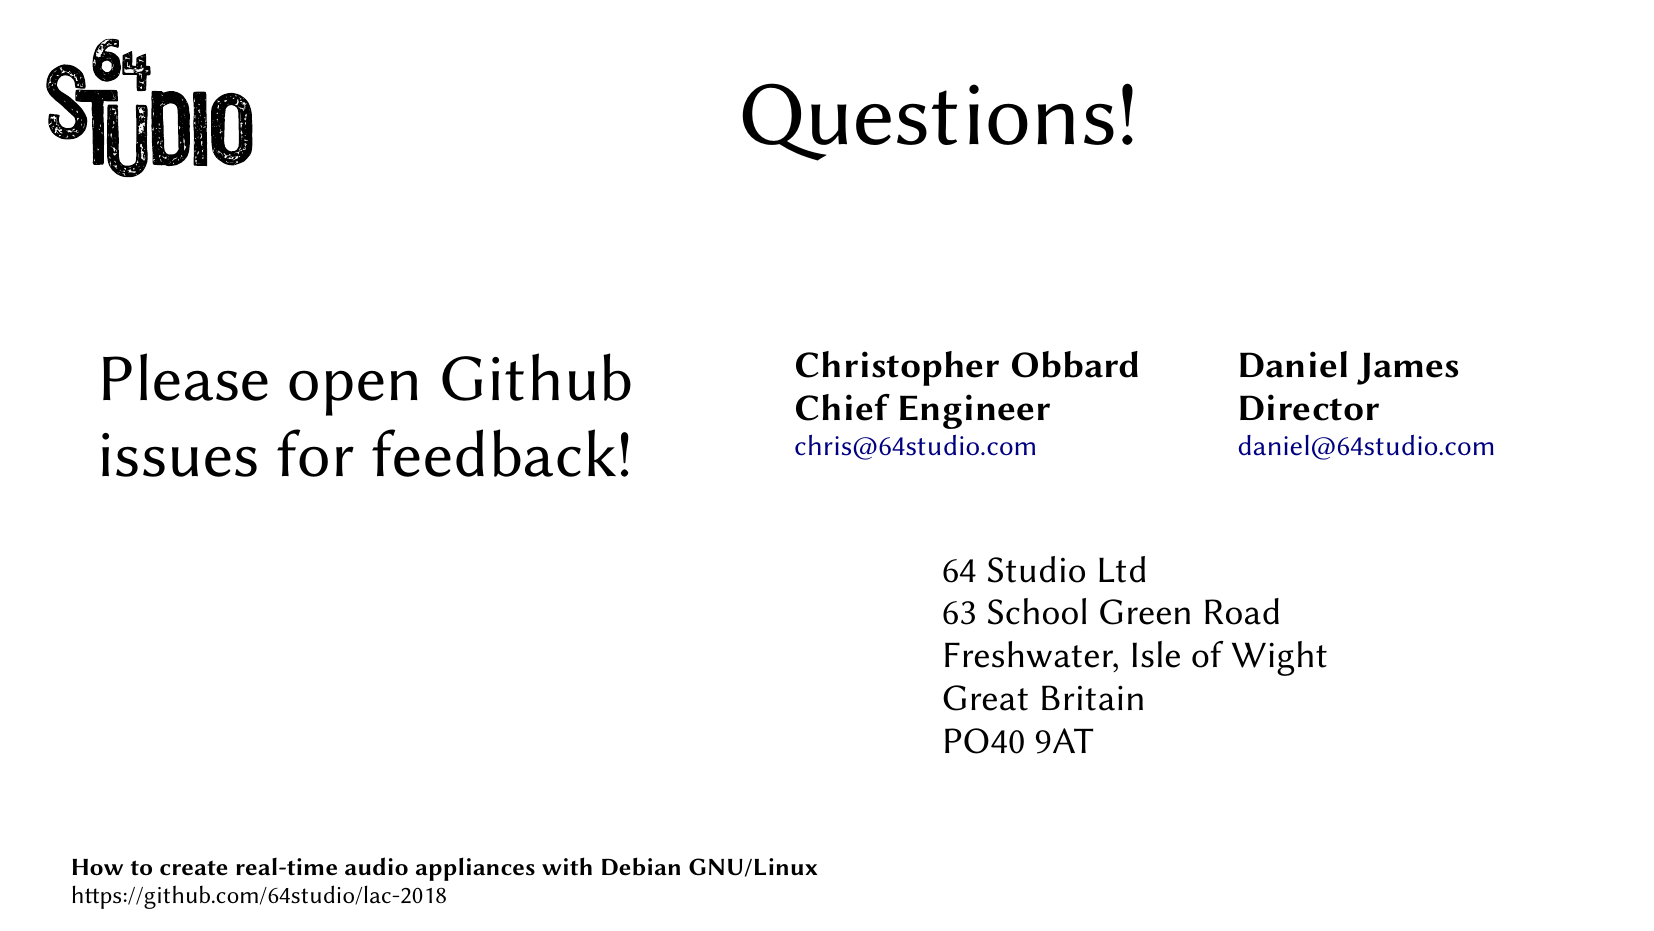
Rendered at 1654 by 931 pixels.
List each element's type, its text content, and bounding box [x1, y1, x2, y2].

title Questions! [307, 37, 1571, 193]
text_box Please open Github issues for feedback! [82, 333, 768, 827]
text_box Christopher Obbard Daniel James Chief Engineer Director chris@64studio.com daniel@64studio.com 64 Studio Ltd 63 School Green Road Freshwater, Isle of Wight Great Britain PO40 9AT [779, 336, 1630, 813]
